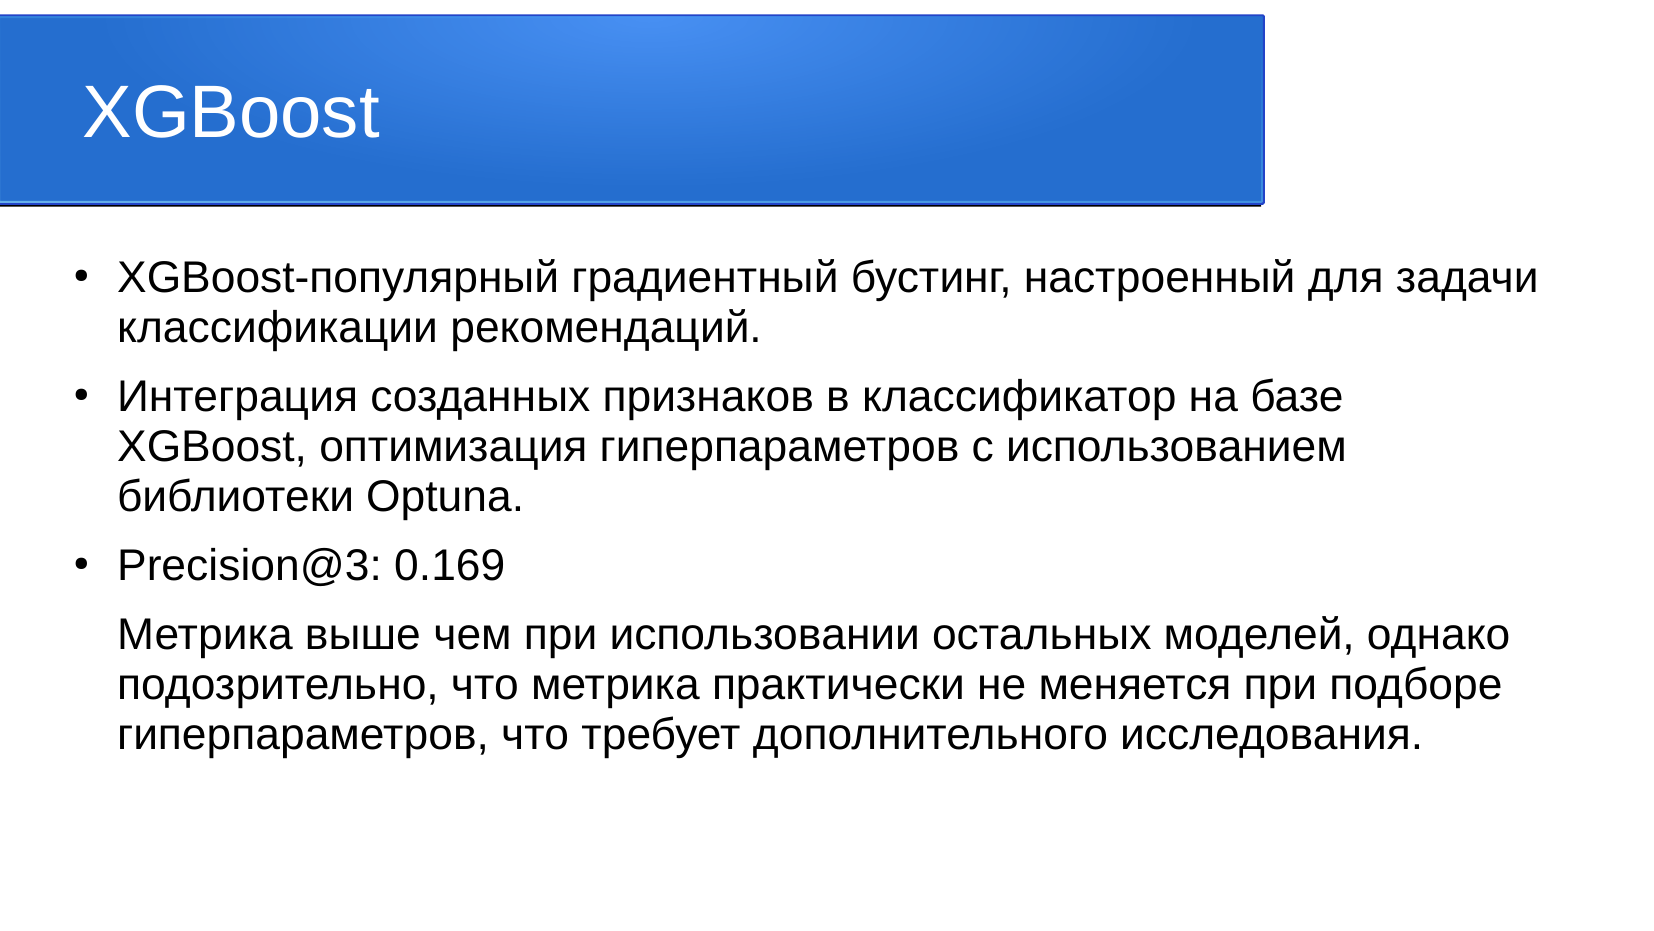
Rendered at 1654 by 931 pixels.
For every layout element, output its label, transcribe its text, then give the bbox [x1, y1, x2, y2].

list XGBoost-популярный градиентный бустинг, настроенный для задачи классификации рекомендаций. Интеграция созданных признаков в классификатор на базе XGBoost, оптимизация гиперпараметров с использованием библиотеки Optuna. Precision@3: 0.169 Метрика выше чем при использовании остальных моделей, однако подозрительно, что метрика практически не меняется при подборе гиперпараметров, что требует дополнительного исследования. [59, 251, 1548, 792]
title XGBoost [82, 35, 1235, 189]
